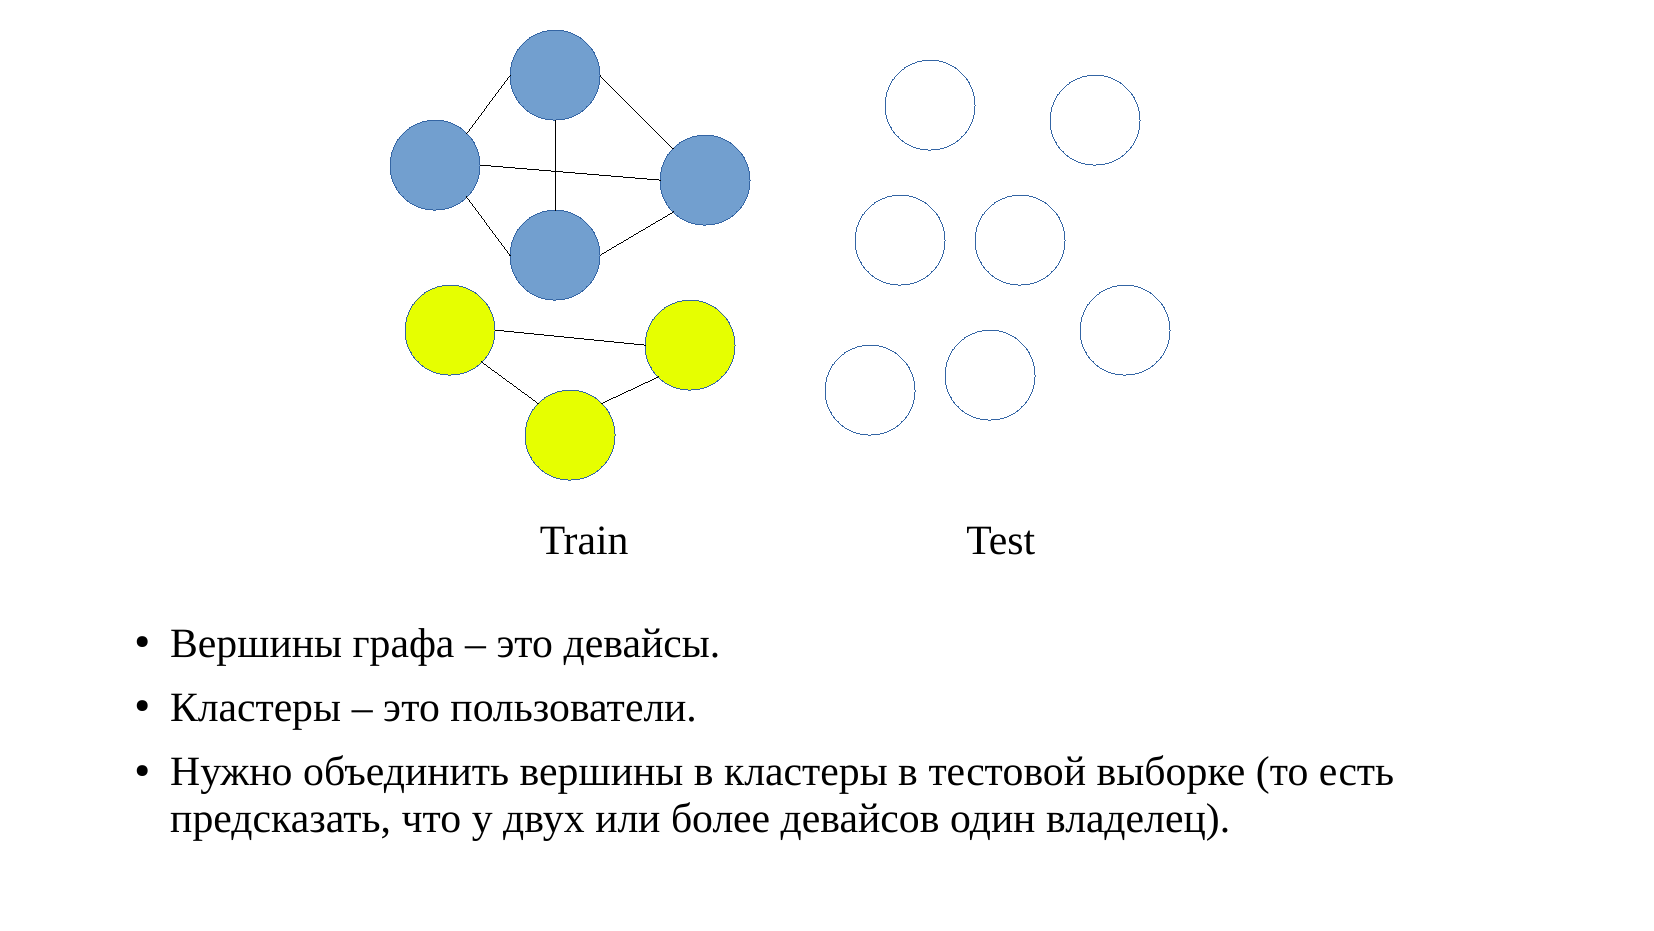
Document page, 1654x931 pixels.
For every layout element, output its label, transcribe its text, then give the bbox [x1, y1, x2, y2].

text_box [660, 135, 751, 226]
text_box [945, 330, 1036, 421]
text_box [510, 30, 601, 121]
text_box Train [525, 510, 644, 572]
text_box [1050, 75, 1141, 166]
text_box [855, 195, 946, 286]
text_box [525, 390, 616, 481]
text_box [825, 345, 916, 436]
text_box Test [951, 510, 1051, 572]
text_box [885, 60, 976, 151]
text_box [510, 210, 601, 301]
text_box [645, 300, 736, 391]
text_box [1080, 285, 1171, 376]
text_box Вершины графа – это девайсы. Кластеры – это пользователи. Нужно объединить вершины в кластеры в тестовой выборке (то есть предсказать, что у двух или более девайсов один владелец). [120, 612, 1624, 850]
text_box [405, 285, 496, 376]
text_box [975, 195, 1066, 286]
text_box [390, 120, 481, 211]
